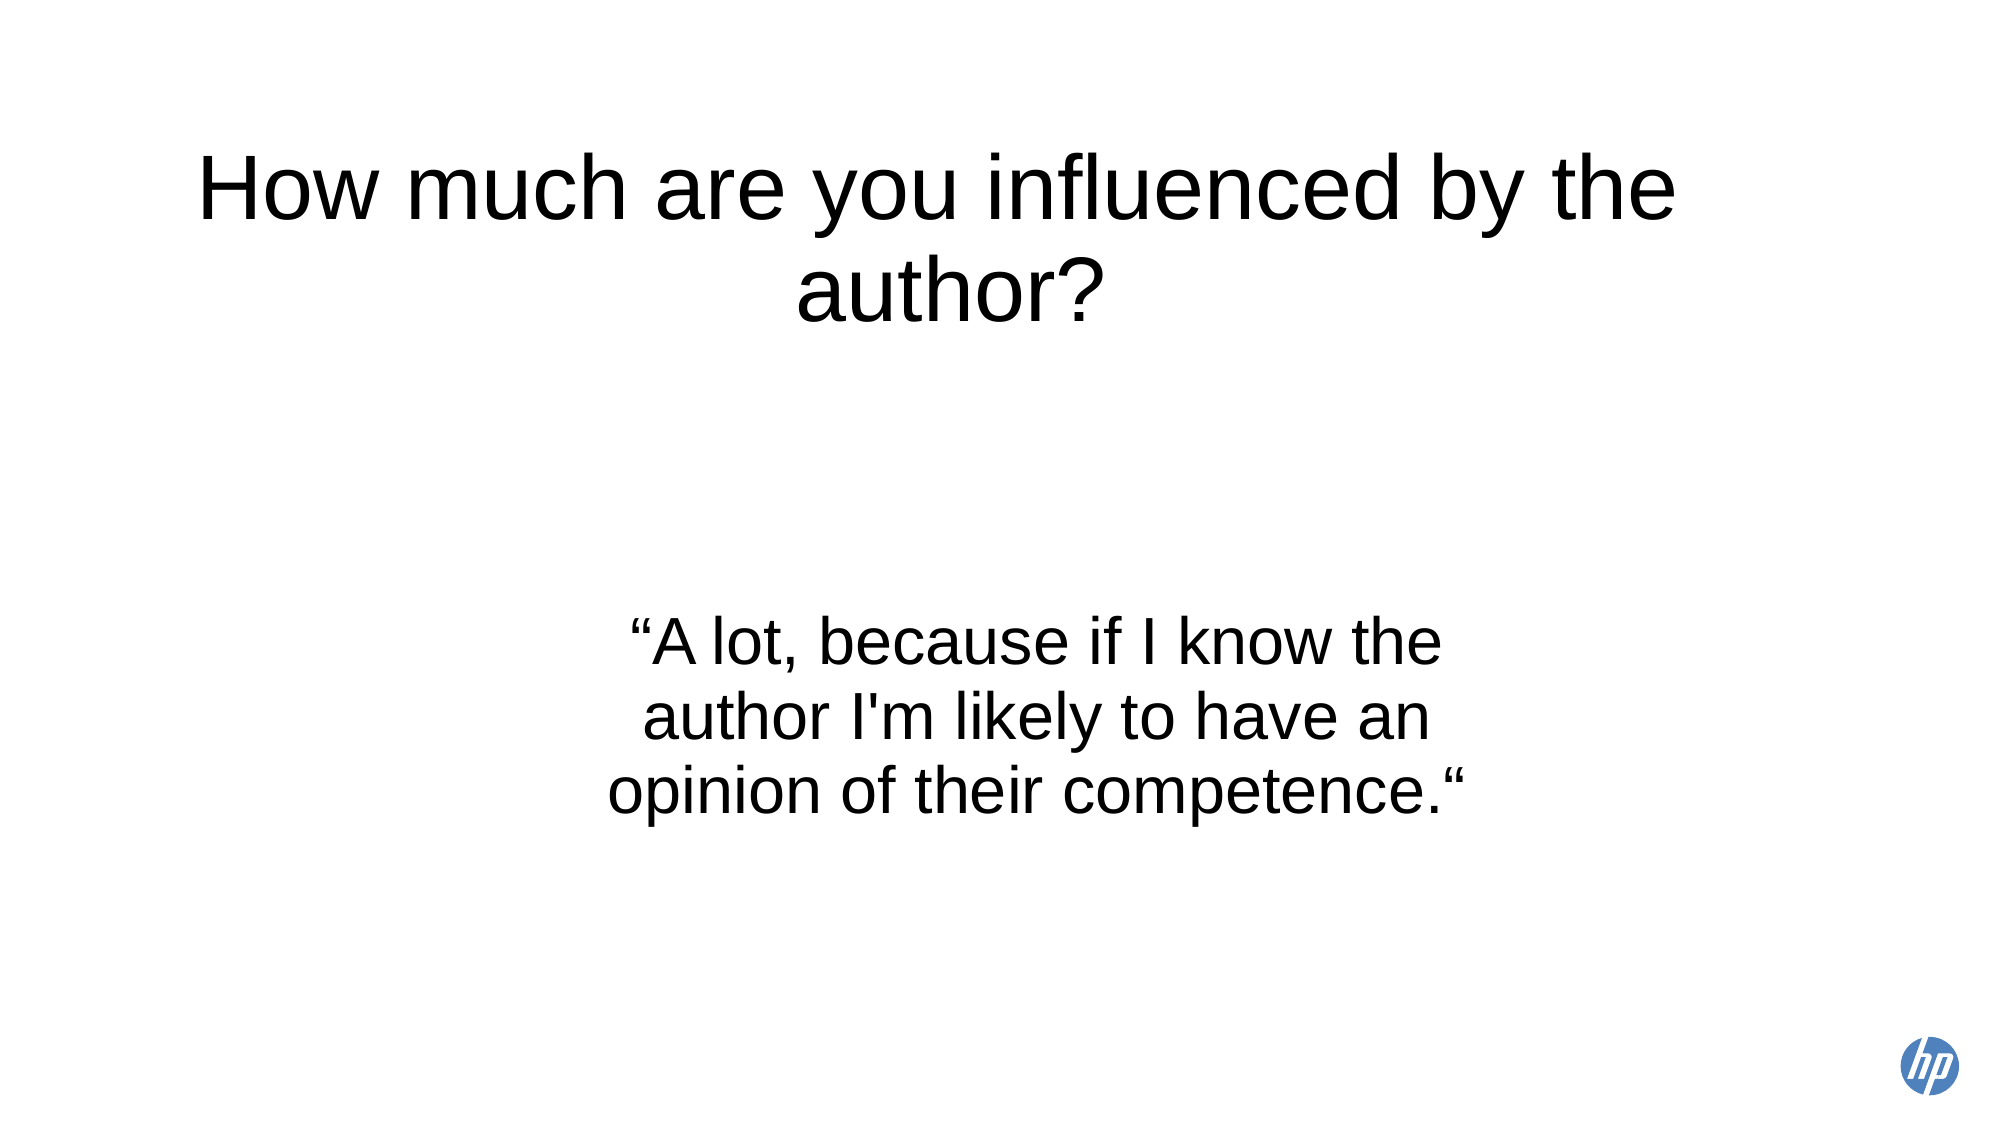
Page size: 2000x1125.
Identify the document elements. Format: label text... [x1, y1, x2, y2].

subtitle “A lot, because if I know the author I'm likely to have an opinion of their competence.“ [598, 389, 1477, 1043]
title How much are you influenced by the author? [188, 111, 1689, 367]
